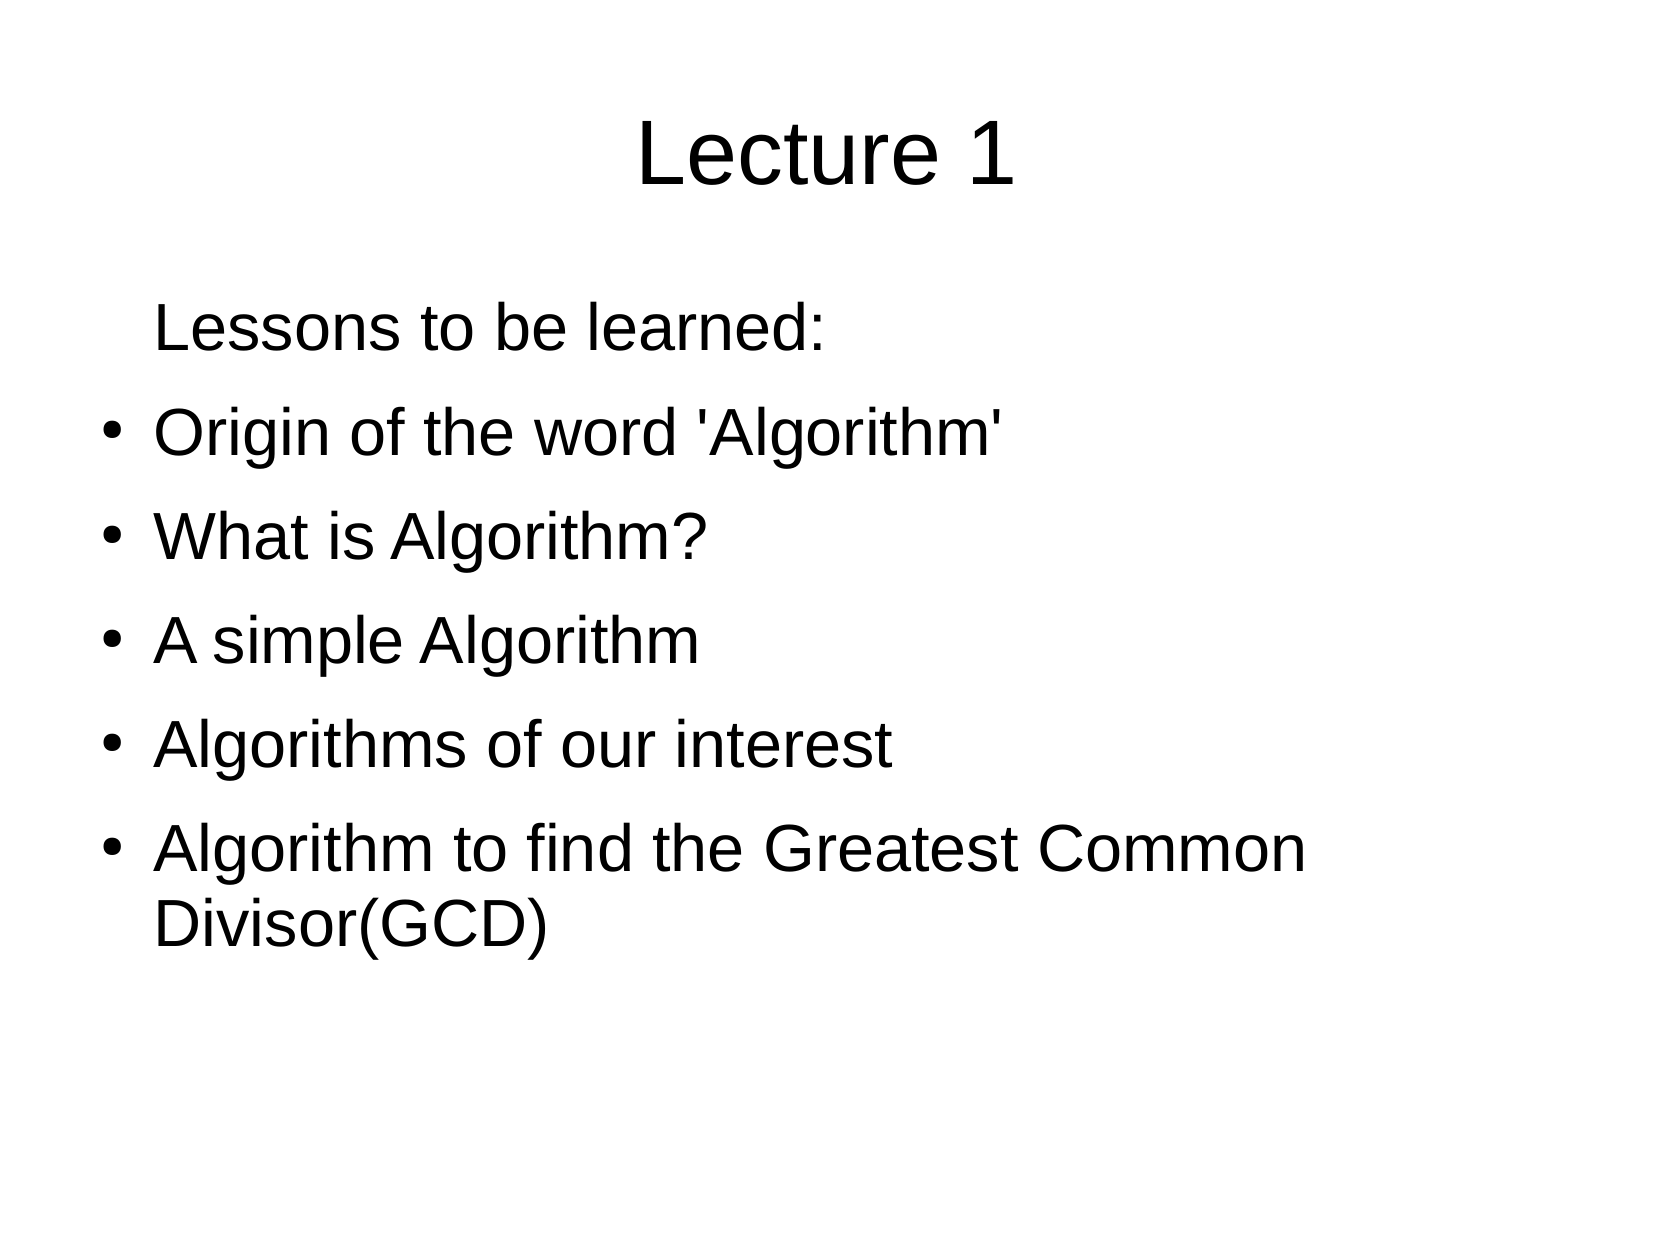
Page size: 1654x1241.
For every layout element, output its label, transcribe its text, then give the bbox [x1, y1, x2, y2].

title Lecture 1 [82, 49, 1571, 257]
list Lessons to be learned: Origin of the word 'Algorithm' What is Algorithm? A simple Algorithm Algorithms of our interest Algorithm to find the Greatest Common Divisor(GCD) [82, 290, 1571, 1109]
